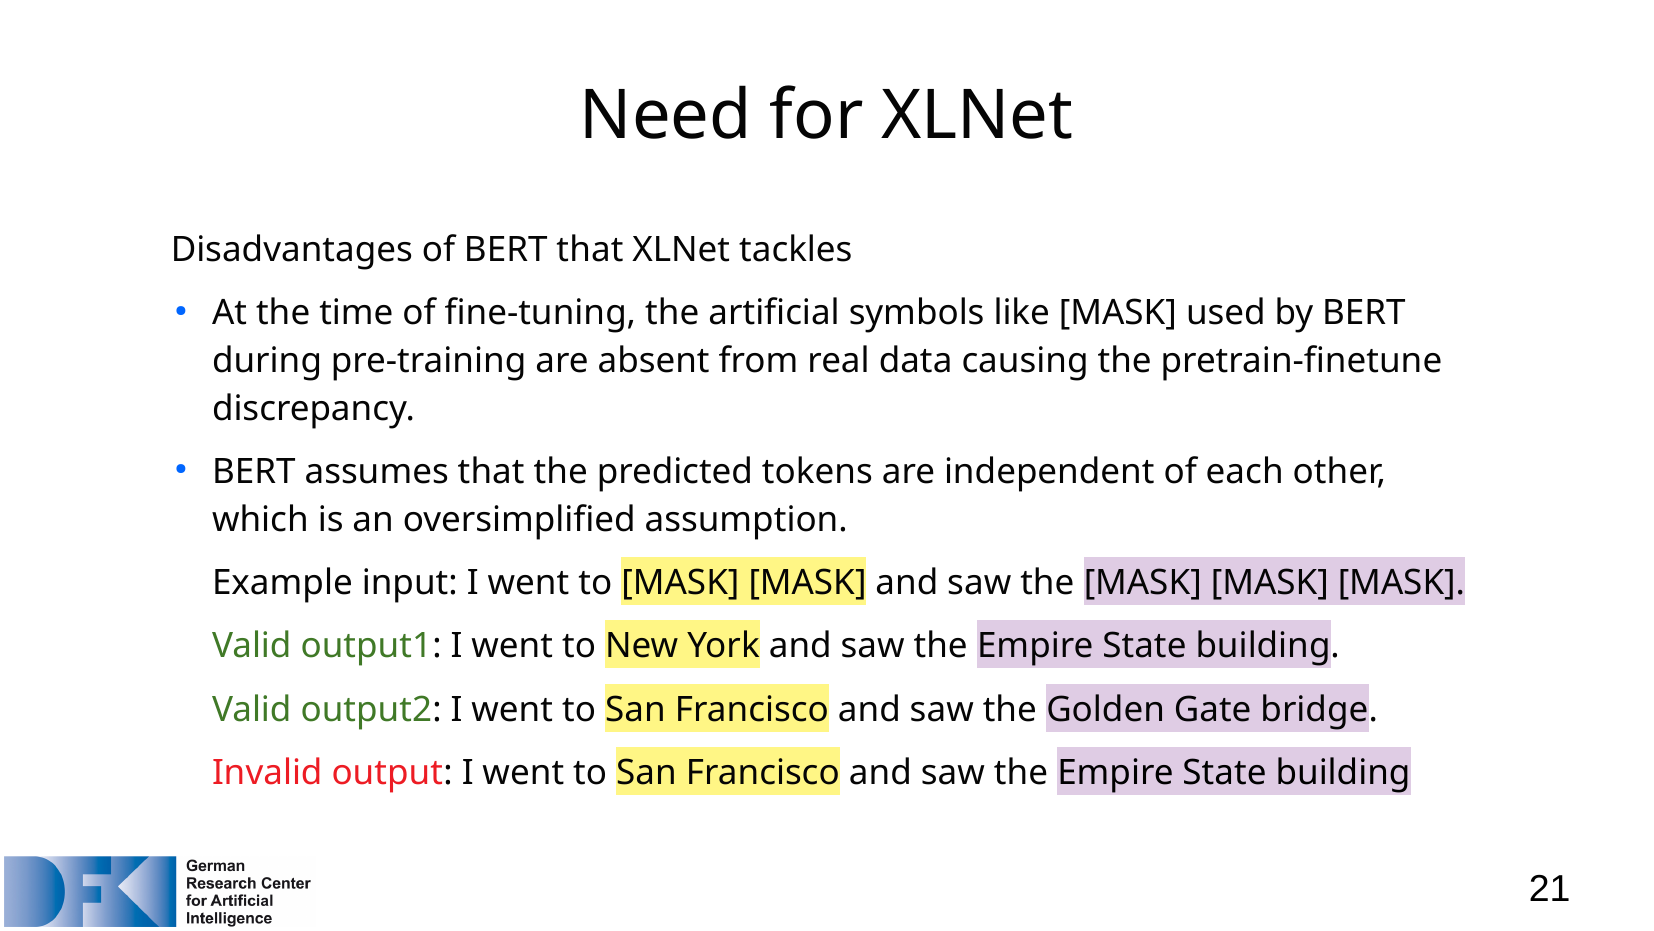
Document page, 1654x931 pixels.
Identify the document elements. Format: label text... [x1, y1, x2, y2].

list Disadvantages of BERT that XLNet tackles At the time of fine-tuning, the artificial symbols like [MASK] used by BERT during pre-training are absent from real data causing the pretrain-finetune discrepancy. BERT assumes that the predicted tokens are independent of each other, which is an oversimplified assumption. Example input: I went to [MASK] [MASK] and saw the [MASK] [MASK] [MASK]. Valid output1: I went to New York and saw the Empire State building. Valid output2: I went to San Francisco and saw the Golden Gate bridge. Invalid output: I went to San Francisco and saw the Empire State building [162, 224, 1492, 811]
picture [4, 856, 316, 927]
title Need for XLNet [162, 35, 1492, 189]
text_box <number> [1514, 860, 1654, 931]
